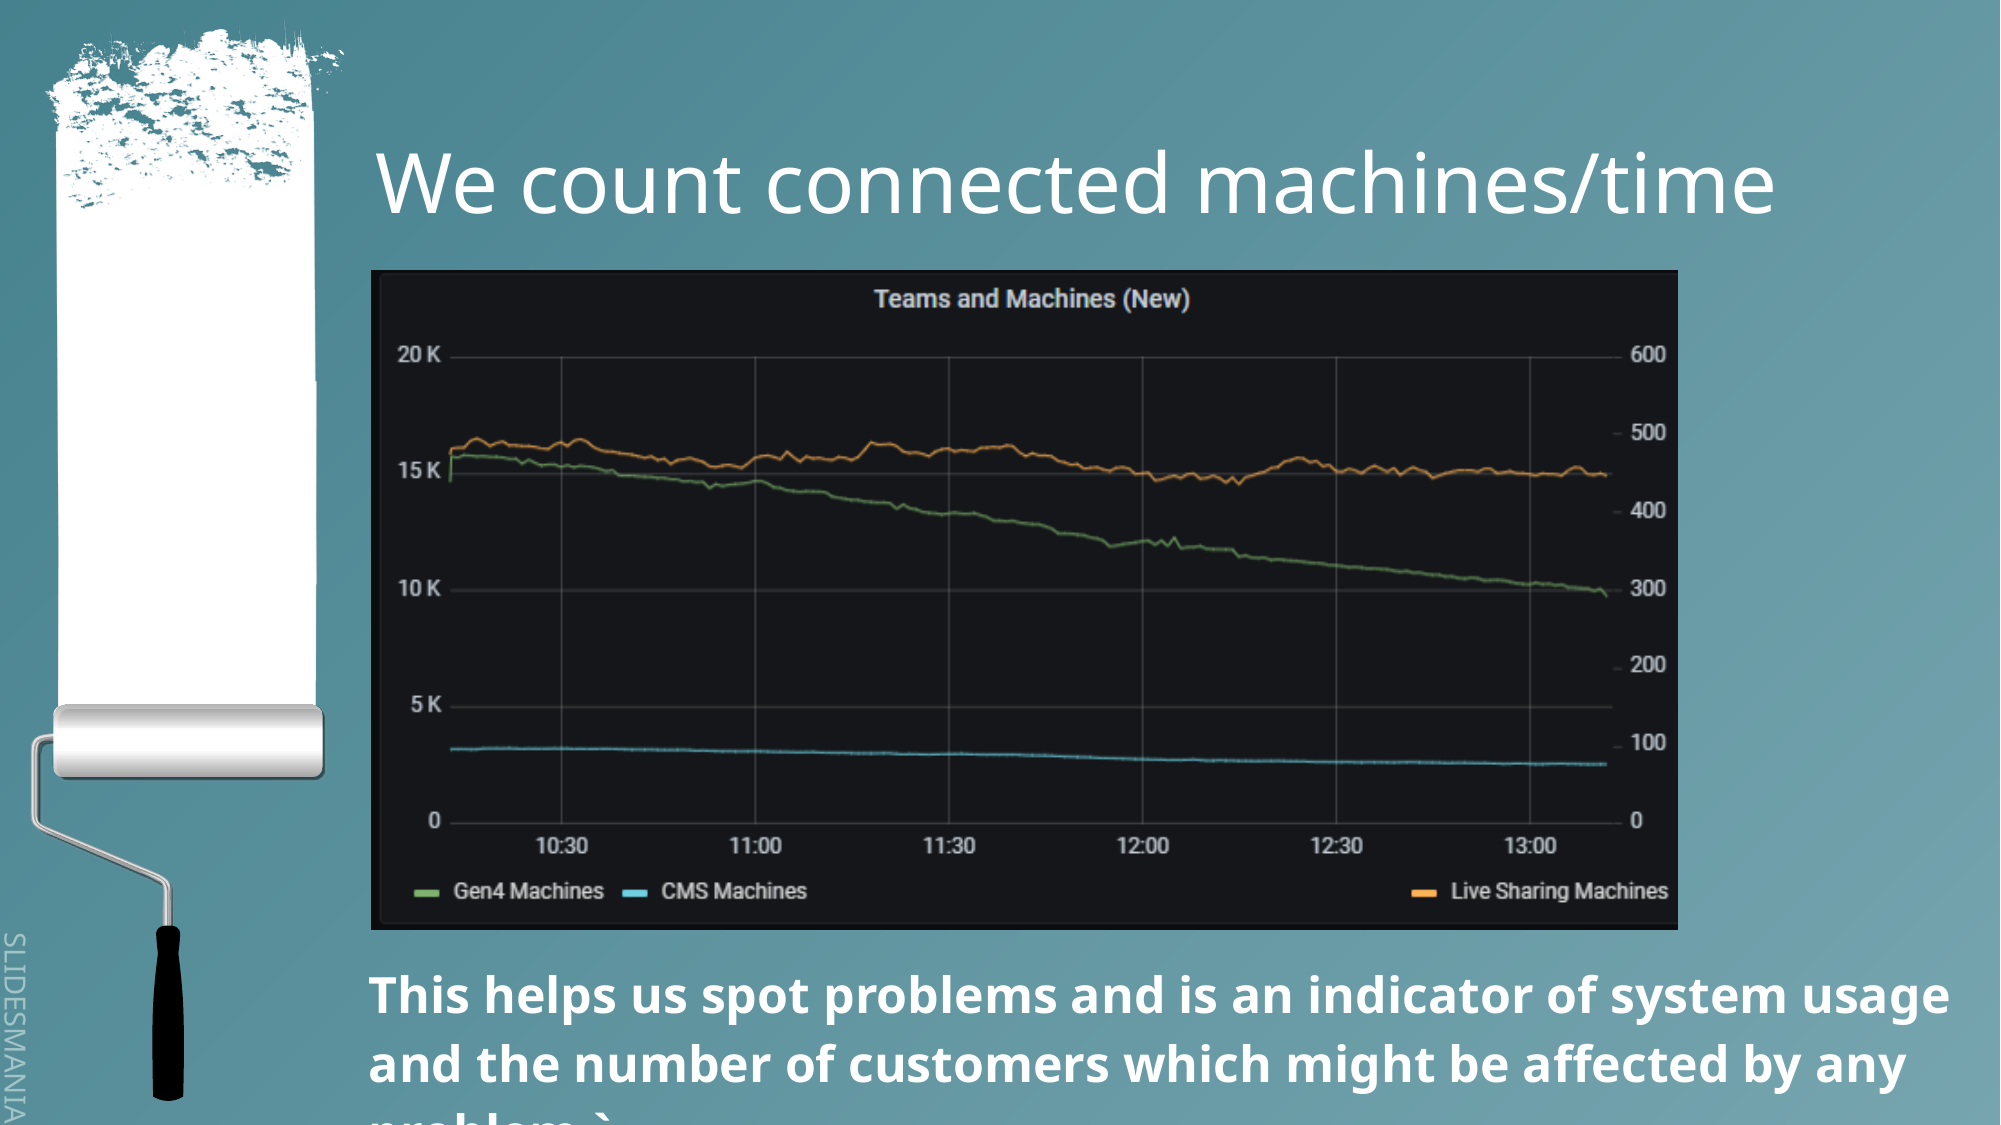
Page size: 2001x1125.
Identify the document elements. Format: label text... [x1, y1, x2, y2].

picture [44, 741, 53, 771]
picture [44, 18, 345, 771]
list This helps us spot problems and is an indicator of system usage and the number of customers which might be affected by any problem.` [349, 934, 1999, 1125]
title We count connected machines/time [355, 109, 1899, 236]
picture [371, 270, 1678, 930]
